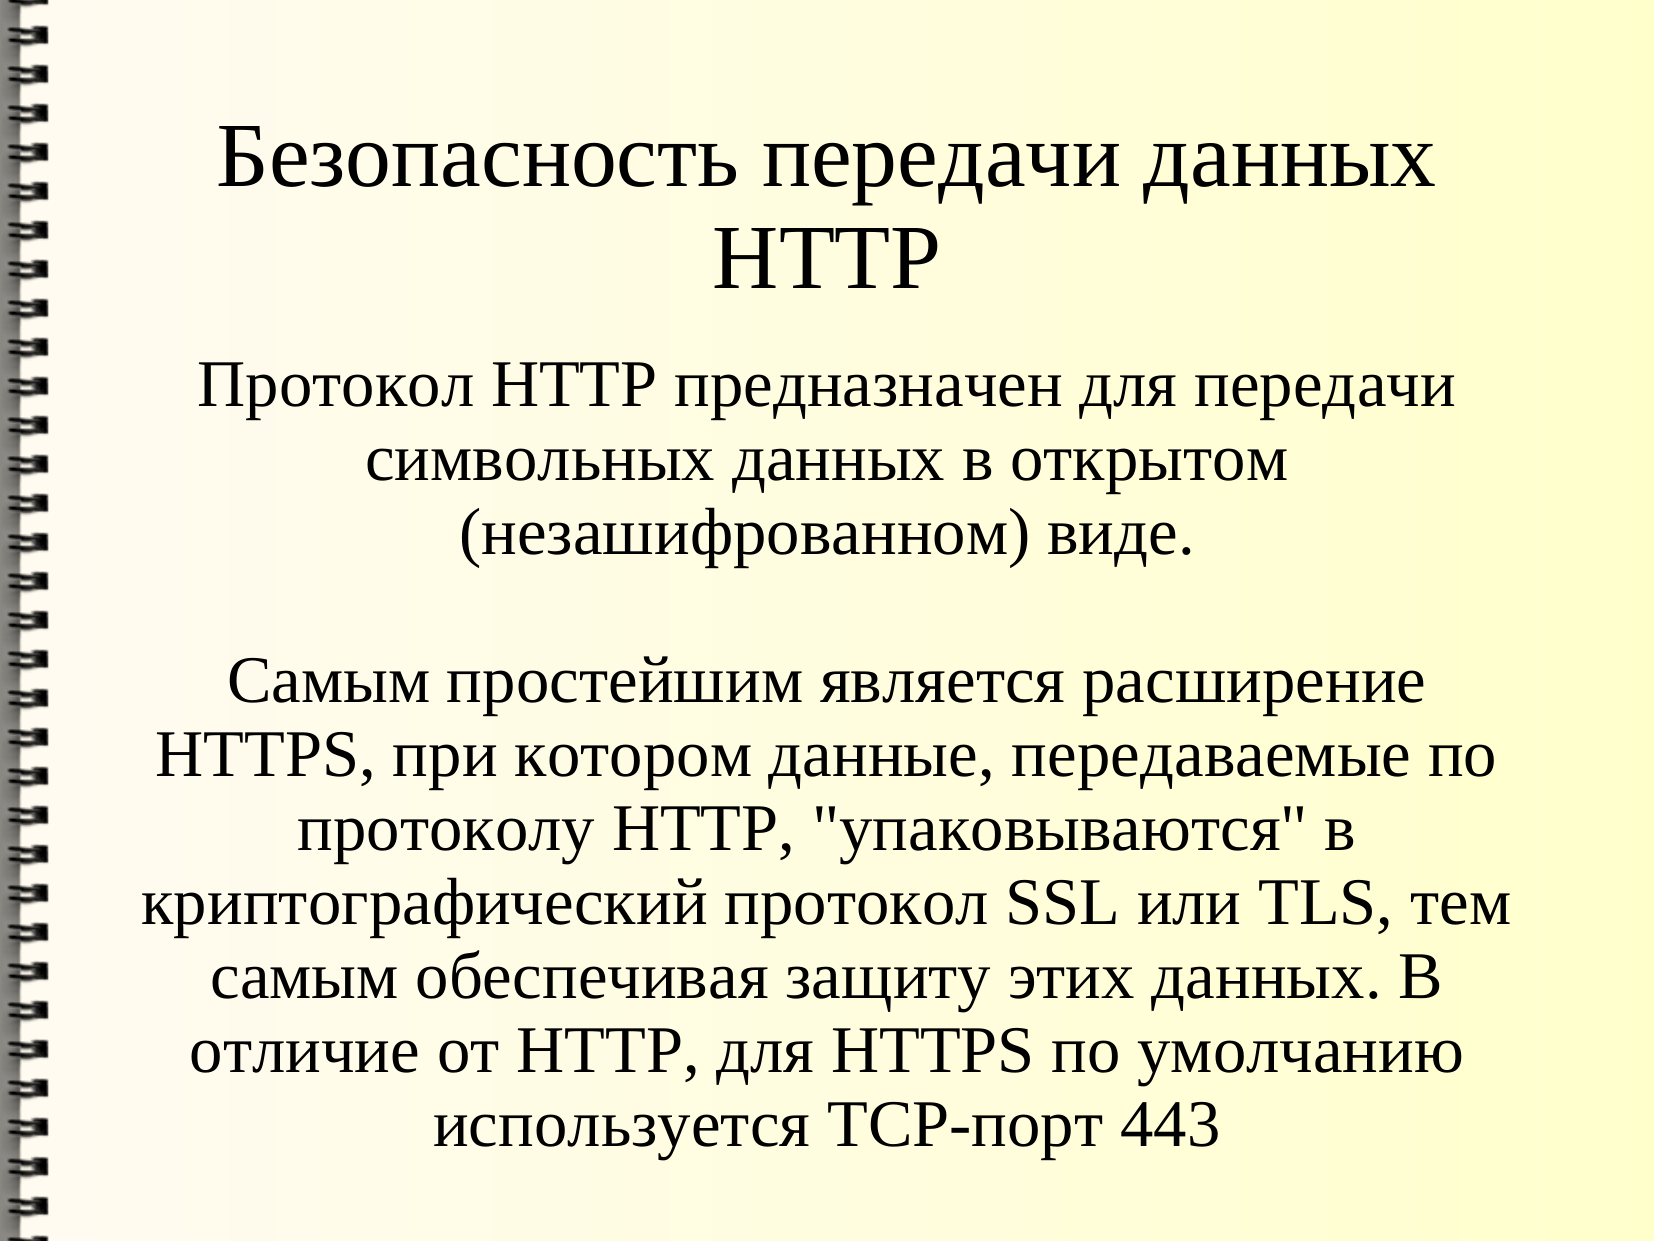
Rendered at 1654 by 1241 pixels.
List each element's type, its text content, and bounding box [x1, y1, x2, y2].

picture [0, 0, 1654, 1241]
title Безопасность передачи данных HTTP [121, 102, 1534, 311]
subtitle Протокол HTTP предназначен для передачи символьных данных в открытом (незашифрованном) виде. Самым простейшим является расширение HTTPS, при котором данные, передаваемые по протоколу HTTP, "упаковываются" в криптографический протокол SSL или TLS, тем самым обеспечивая защиту этих данных. В отличие от HTTP, для HTTPS по умолчанию используется TCP-порт 443 [121, 344, 1534, 1164]
